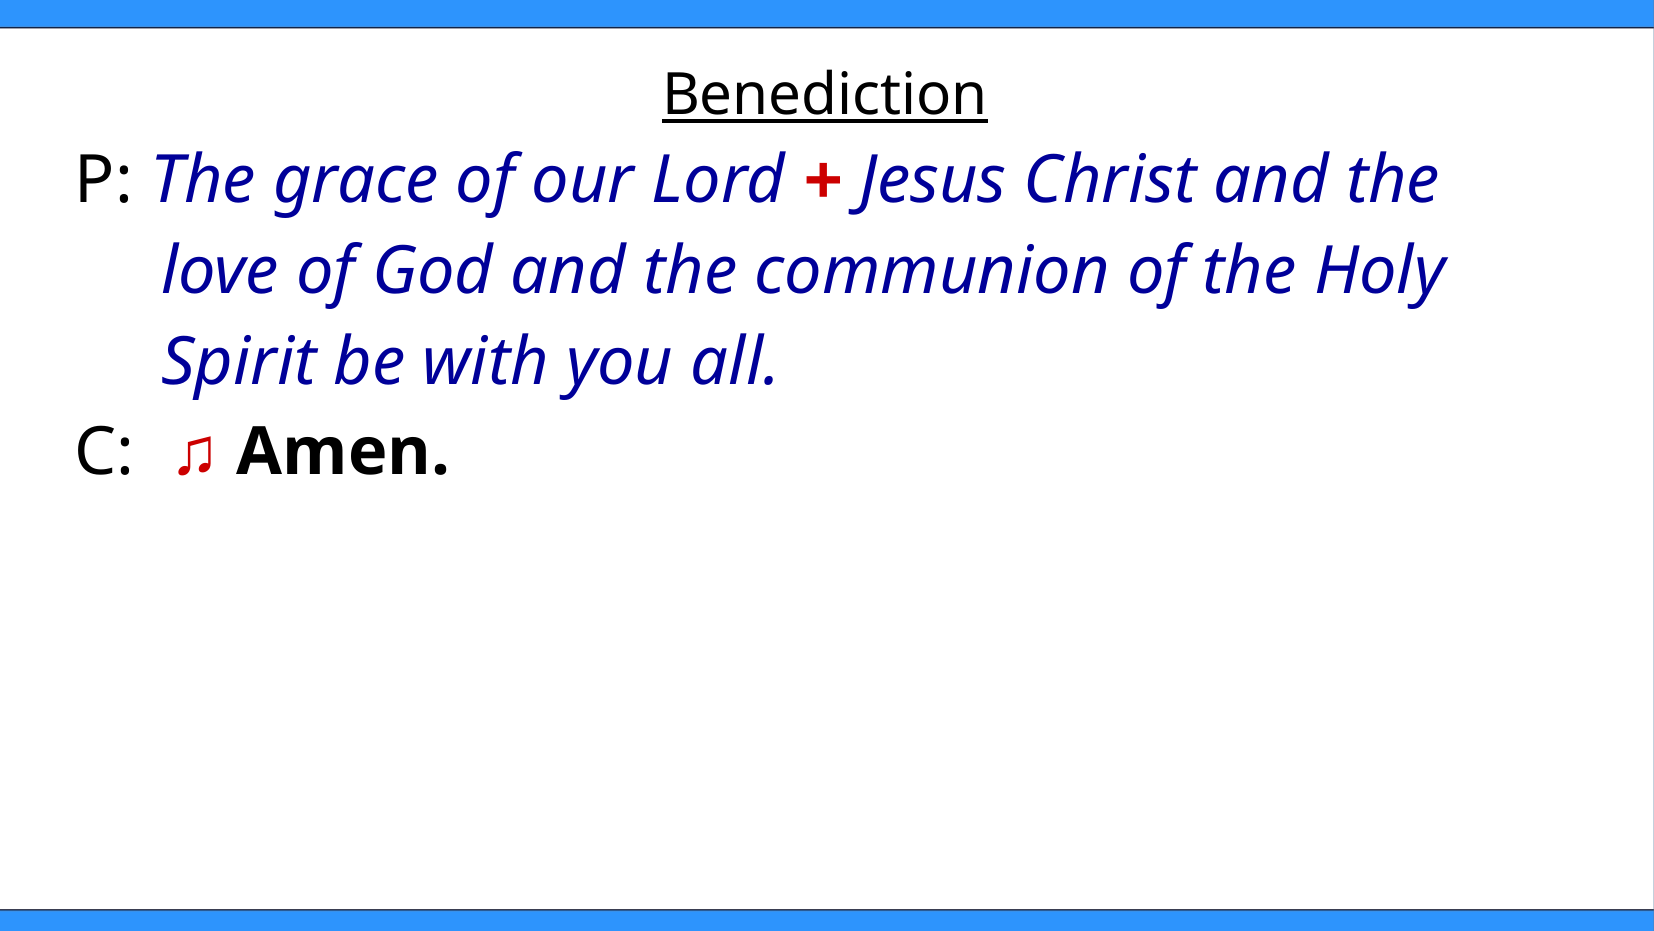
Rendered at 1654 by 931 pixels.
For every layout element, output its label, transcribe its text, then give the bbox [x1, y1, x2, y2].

text_box Benediction P: The grace of our Lord + Jesus Christ and the love of God and the communion of the Holy Spirit be with you all. C: ♫ Amen. [60, 44, 1591, 570]
picture [0, 0, 1654, 931]
